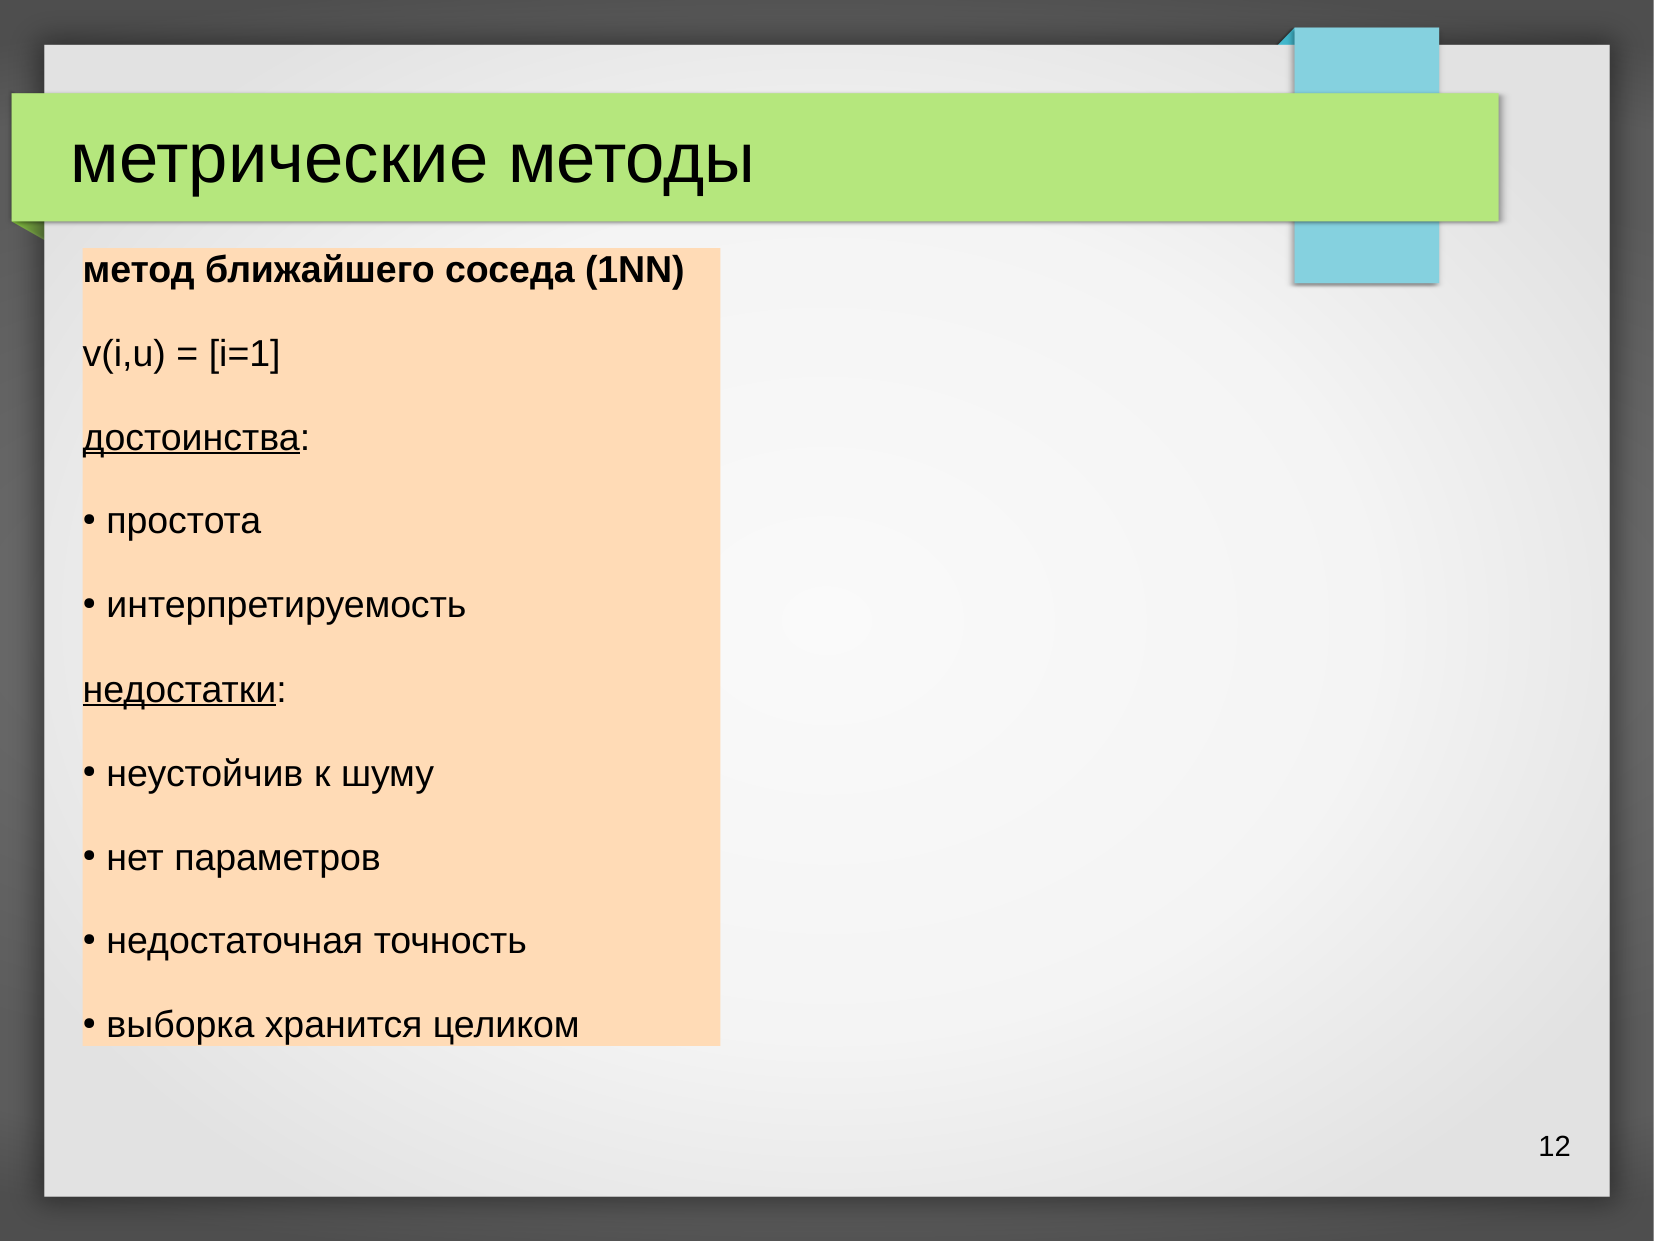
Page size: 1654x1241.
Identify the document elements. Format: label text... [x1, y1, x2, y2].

picture [0, 0, 1654, 1241]
title метрические методы [70, 118, 1205, 199]
text_box метод ближайшего соседа (1NN) v(i,u) = [i=1] достоинства: простота интерпретируемость недостатки: неустойчив к шуму нет параметров недостаточная точность выборка хранится целиком [82, 248, 721, 1046]
